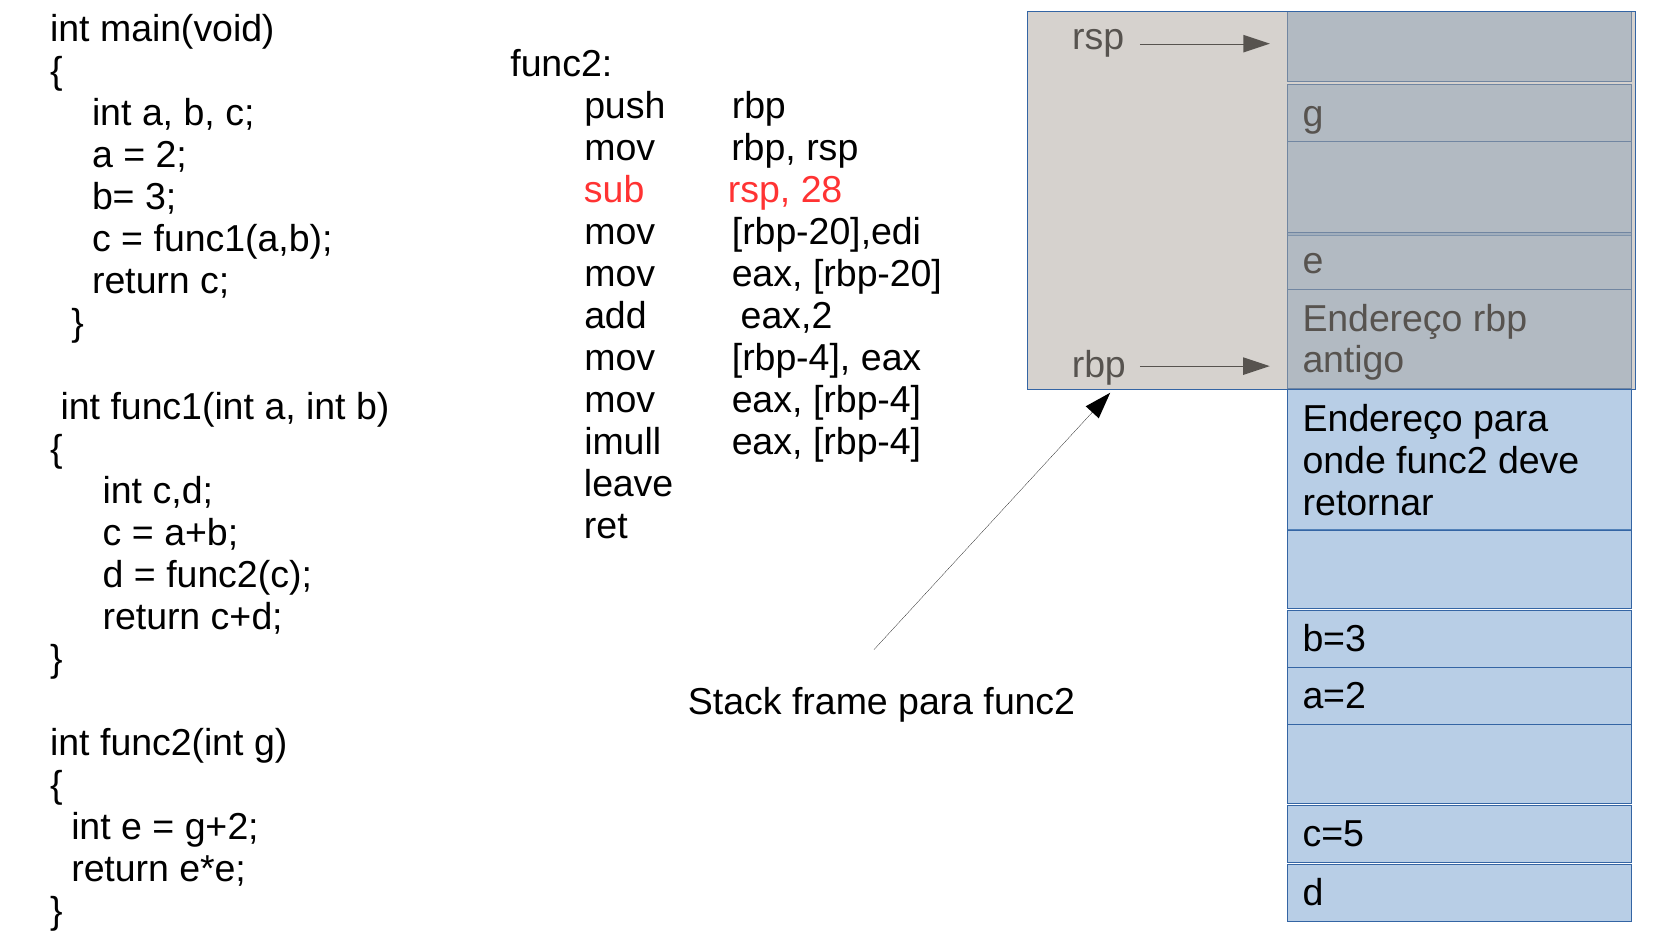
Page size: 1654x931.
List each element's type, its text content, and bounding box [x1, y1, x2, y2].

text_box Endereço para onde func2 deve retornar [1287, 390, 1632, 531]
text_box d [1287, 864, 1632, 922]
text_box [1287, 531, 1632, 609]
text_box [1287, 725, 1632, 804]
text_box Stack frame para func2 [673, 673, 1091, 731]
text_box a=2 [1287, 668, 1632, 725]
text_box int main(void) { int a, b, c; a = 2; b= 3; c = func1(a,b); return c; } int func1(int a, int b) { int c,d; c = a+b; d = func2(c); return c+d; } int func2(int g) { int e = g+2; return e*e; } [35, 0, 449, 931]
text_box b=3 [1287, 610, 1632, 668]
text_box c=5 [1287, 805, 1632, 863]
text_box func2: push rbp mov rbp, rsp sub rsp, 28 mov [rbp-20],edi mov eax, [rbp-20] add eax,2 mov [rbp-4], eax mov eax, [rbp-4] imull eax, [rbp-4] leave ret [495, 35, 1028, 807]
text_box [1027, 11, 1636, 390]
